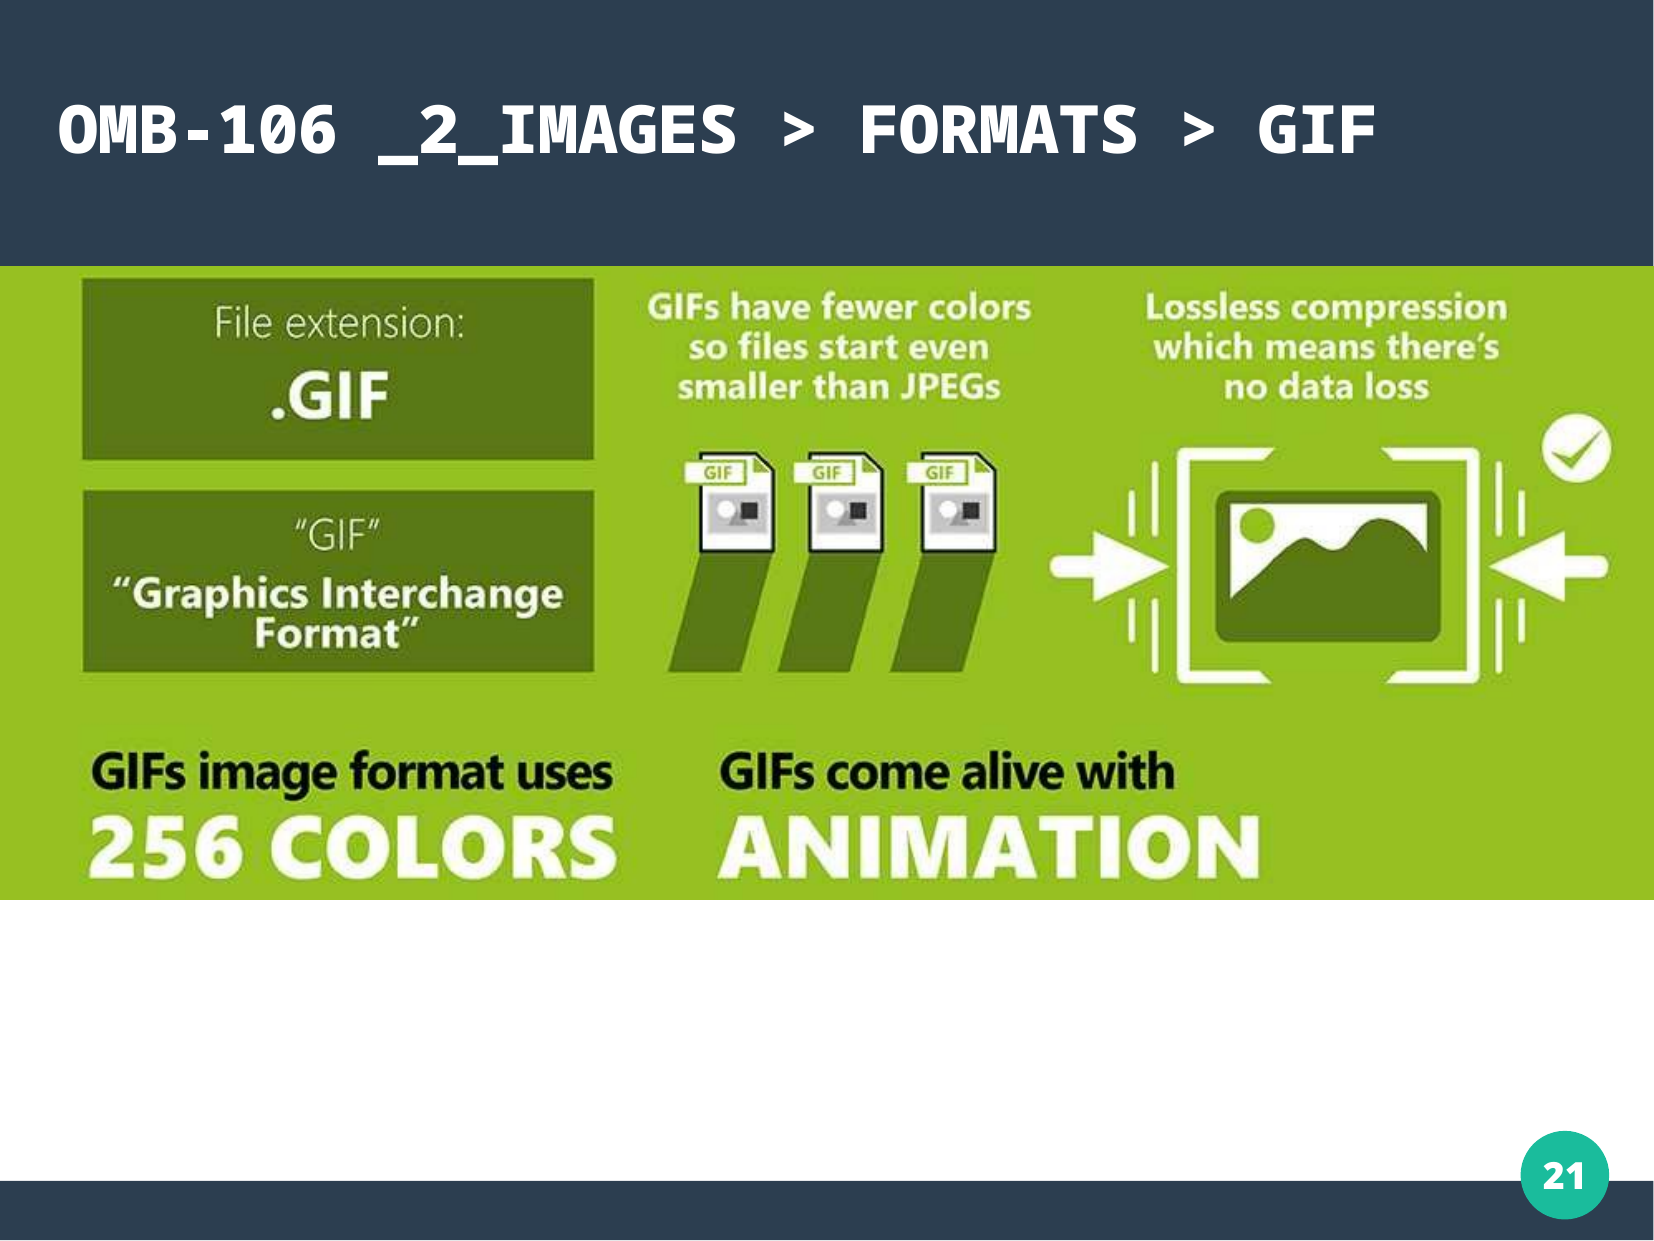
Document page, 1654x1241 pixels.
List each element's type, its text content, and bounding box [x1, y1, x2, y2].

picture [0, 266, 1654, 900]
title OMB-106 _2_IMAGES > FORMATS > GIF [58, 49, 1595, 207]
